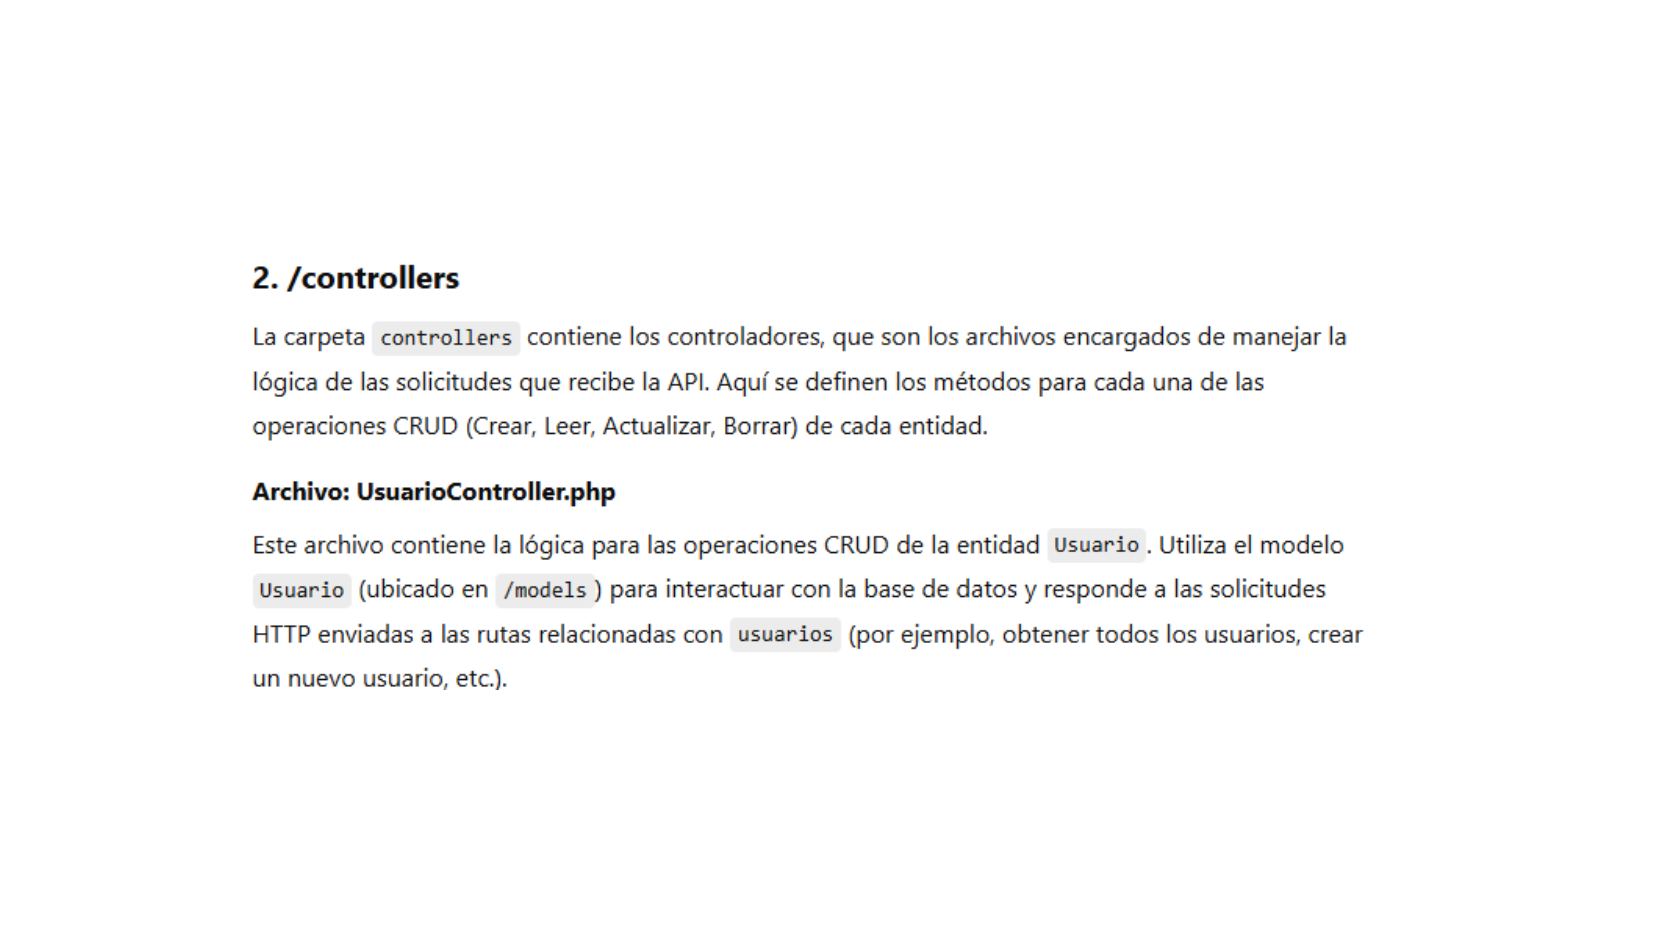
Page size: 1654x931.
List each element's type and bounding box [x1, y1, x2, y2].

picture [197, 237, 1456, 690]
